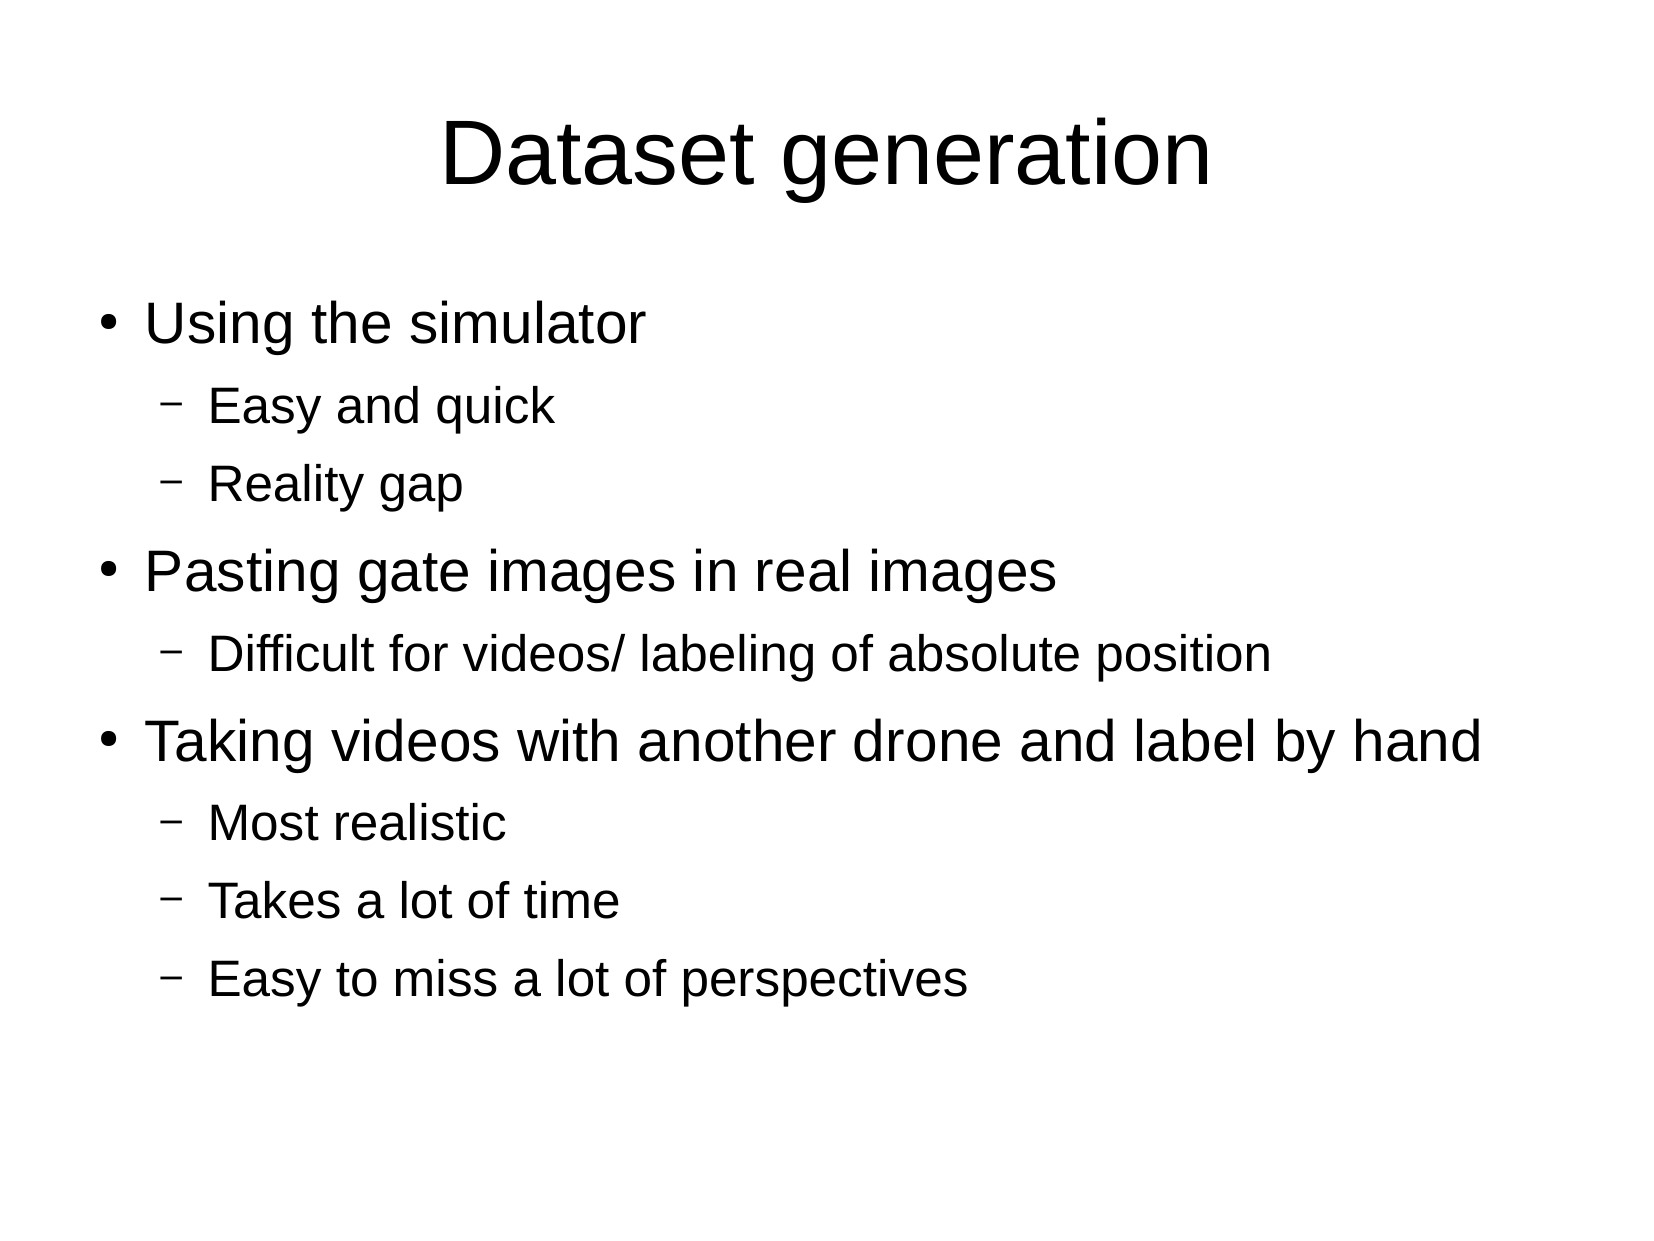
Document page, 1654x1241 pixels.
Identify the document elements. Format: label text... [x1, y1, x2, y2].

title Dataset generation [82, 49, 1571, 257]
list Using the simulator Easy and quick Reality gap Pasting gate images in real images Difficult for videos/ labeling of absolute position Taking videos with another drone and label by hand Most realistic Takes a lot of time Easy to miss a lot of perspectives [82, 290, 1571, 1010]
